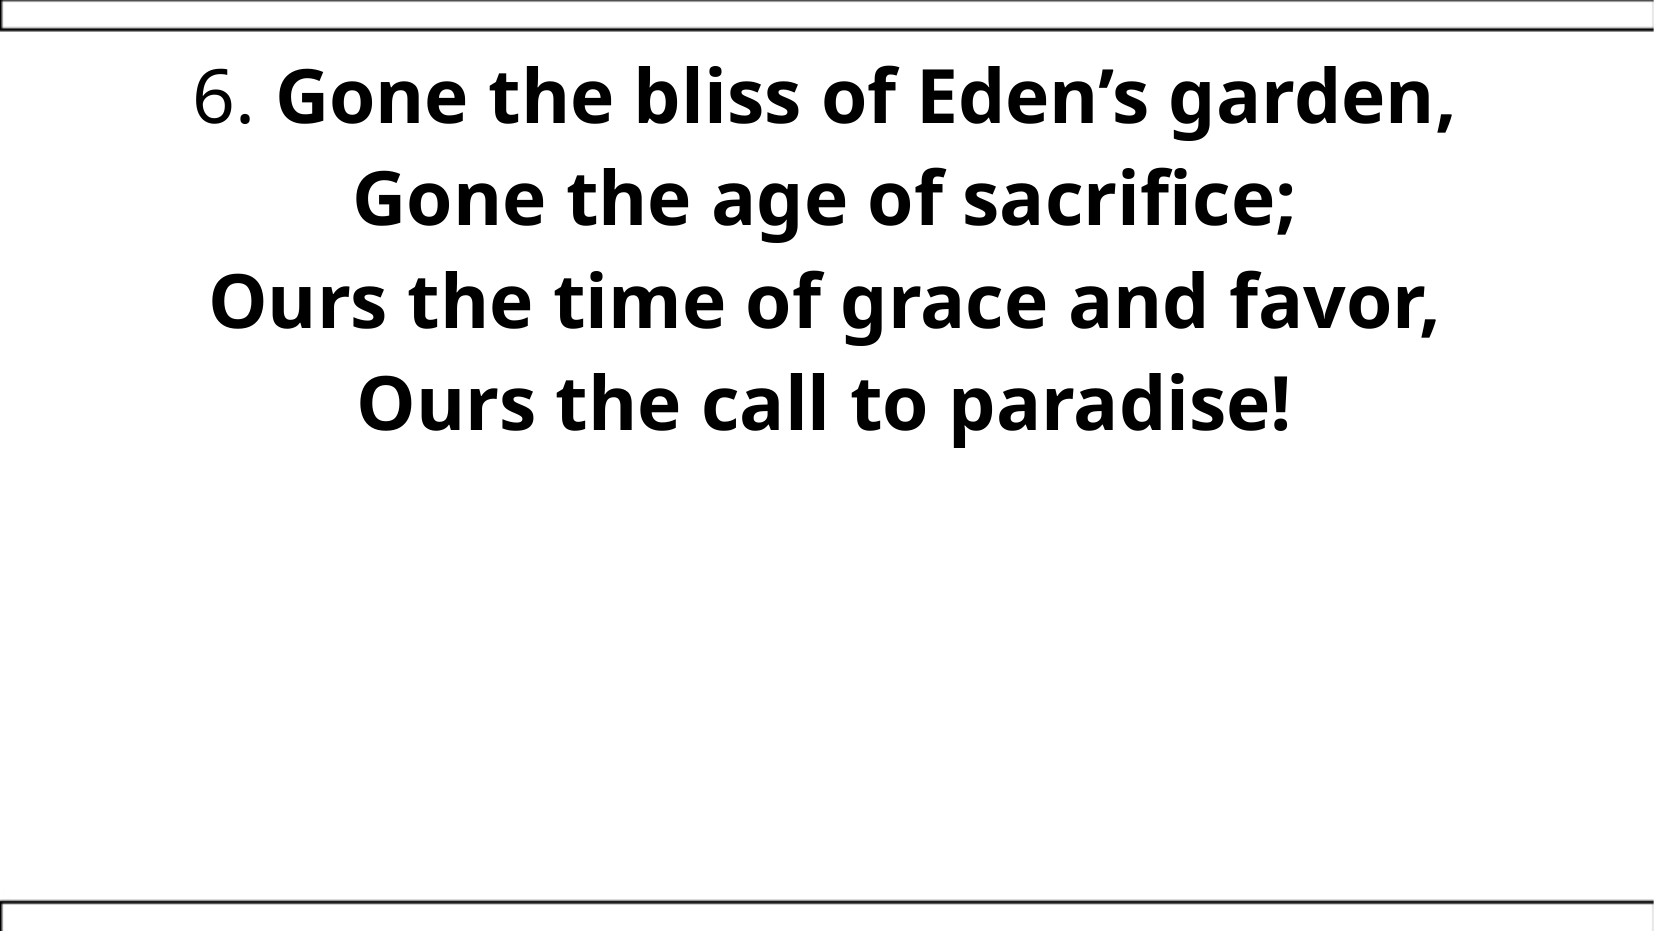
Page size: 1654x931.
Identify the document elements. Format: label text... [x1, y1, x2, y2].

picture [0, 0, 1654, 931]
text_box 6. Gone the bliss of Eden’s garden, Gone the age of sacrifice; Ours the time of grace and favor, Ours the call to paradise! [105, 35, 1546, 451]
